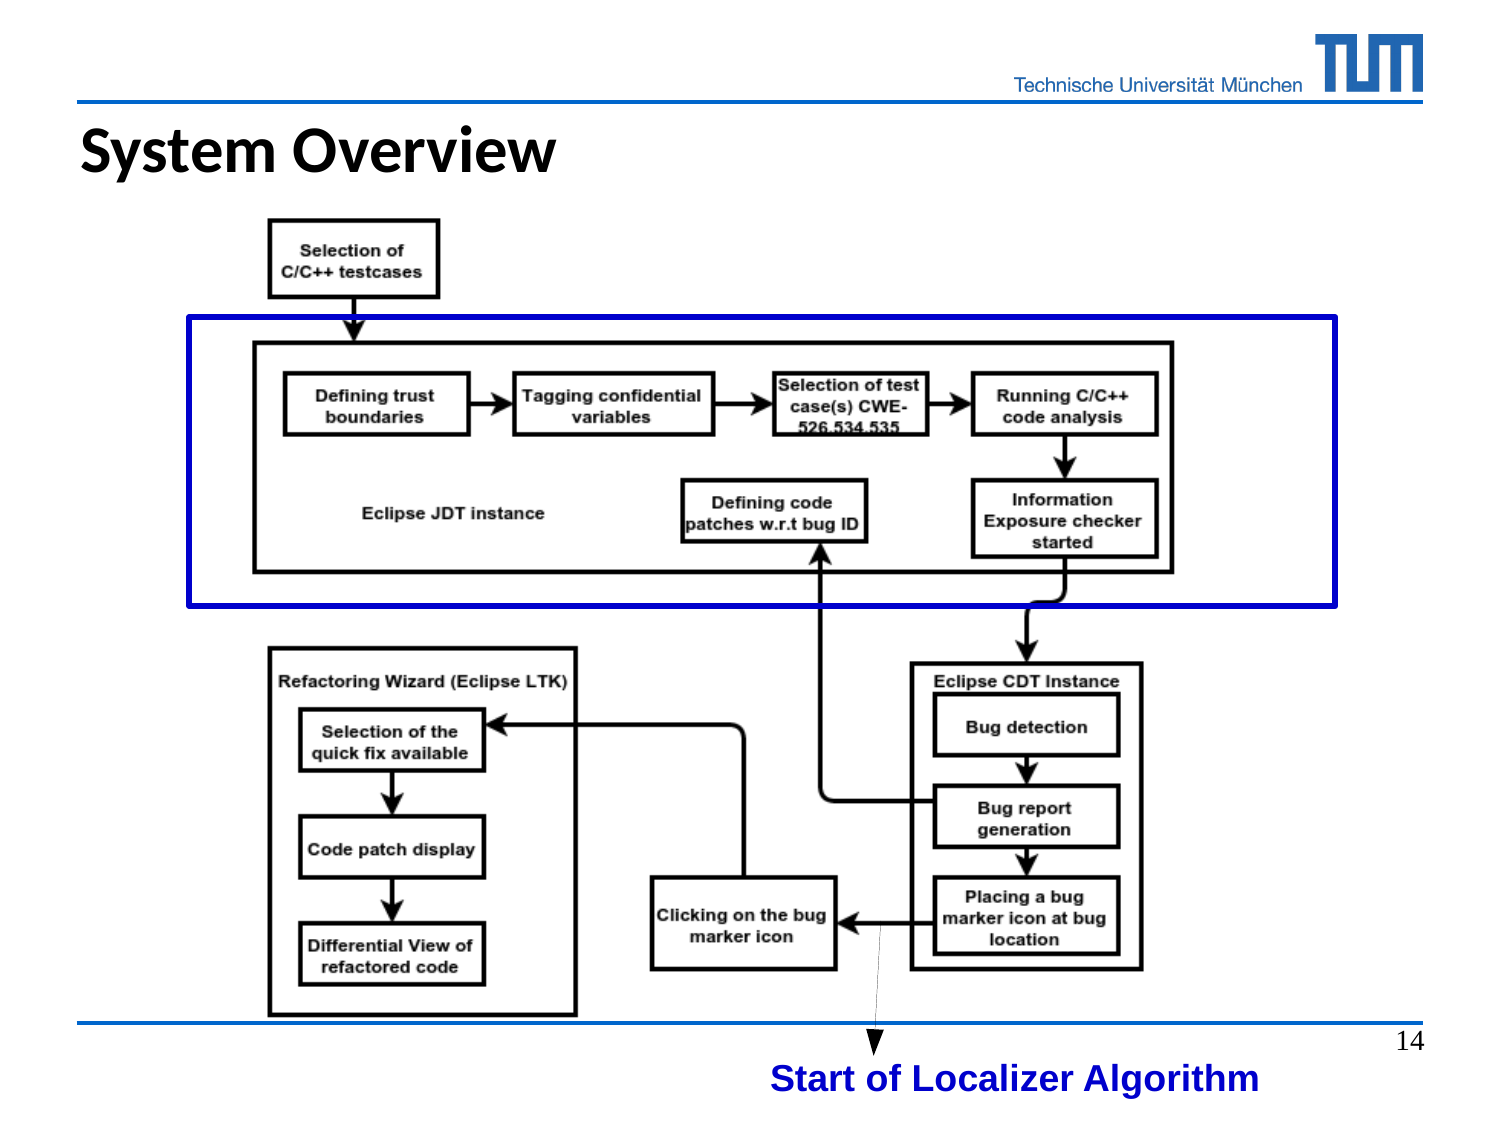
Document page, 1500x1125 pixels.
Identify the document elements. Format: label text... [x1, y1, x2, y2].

picture [251, 609, 1176, 1019]
text_box Start of Localizer Algorithm [755, 1049, 1390, 1125]
picture [1014, 34, 1423, 92]
title System Overview [80, 112, 1419, 200]
picture [251, 217, 1176, 314]
picture [251, 320, 1176, 603]
